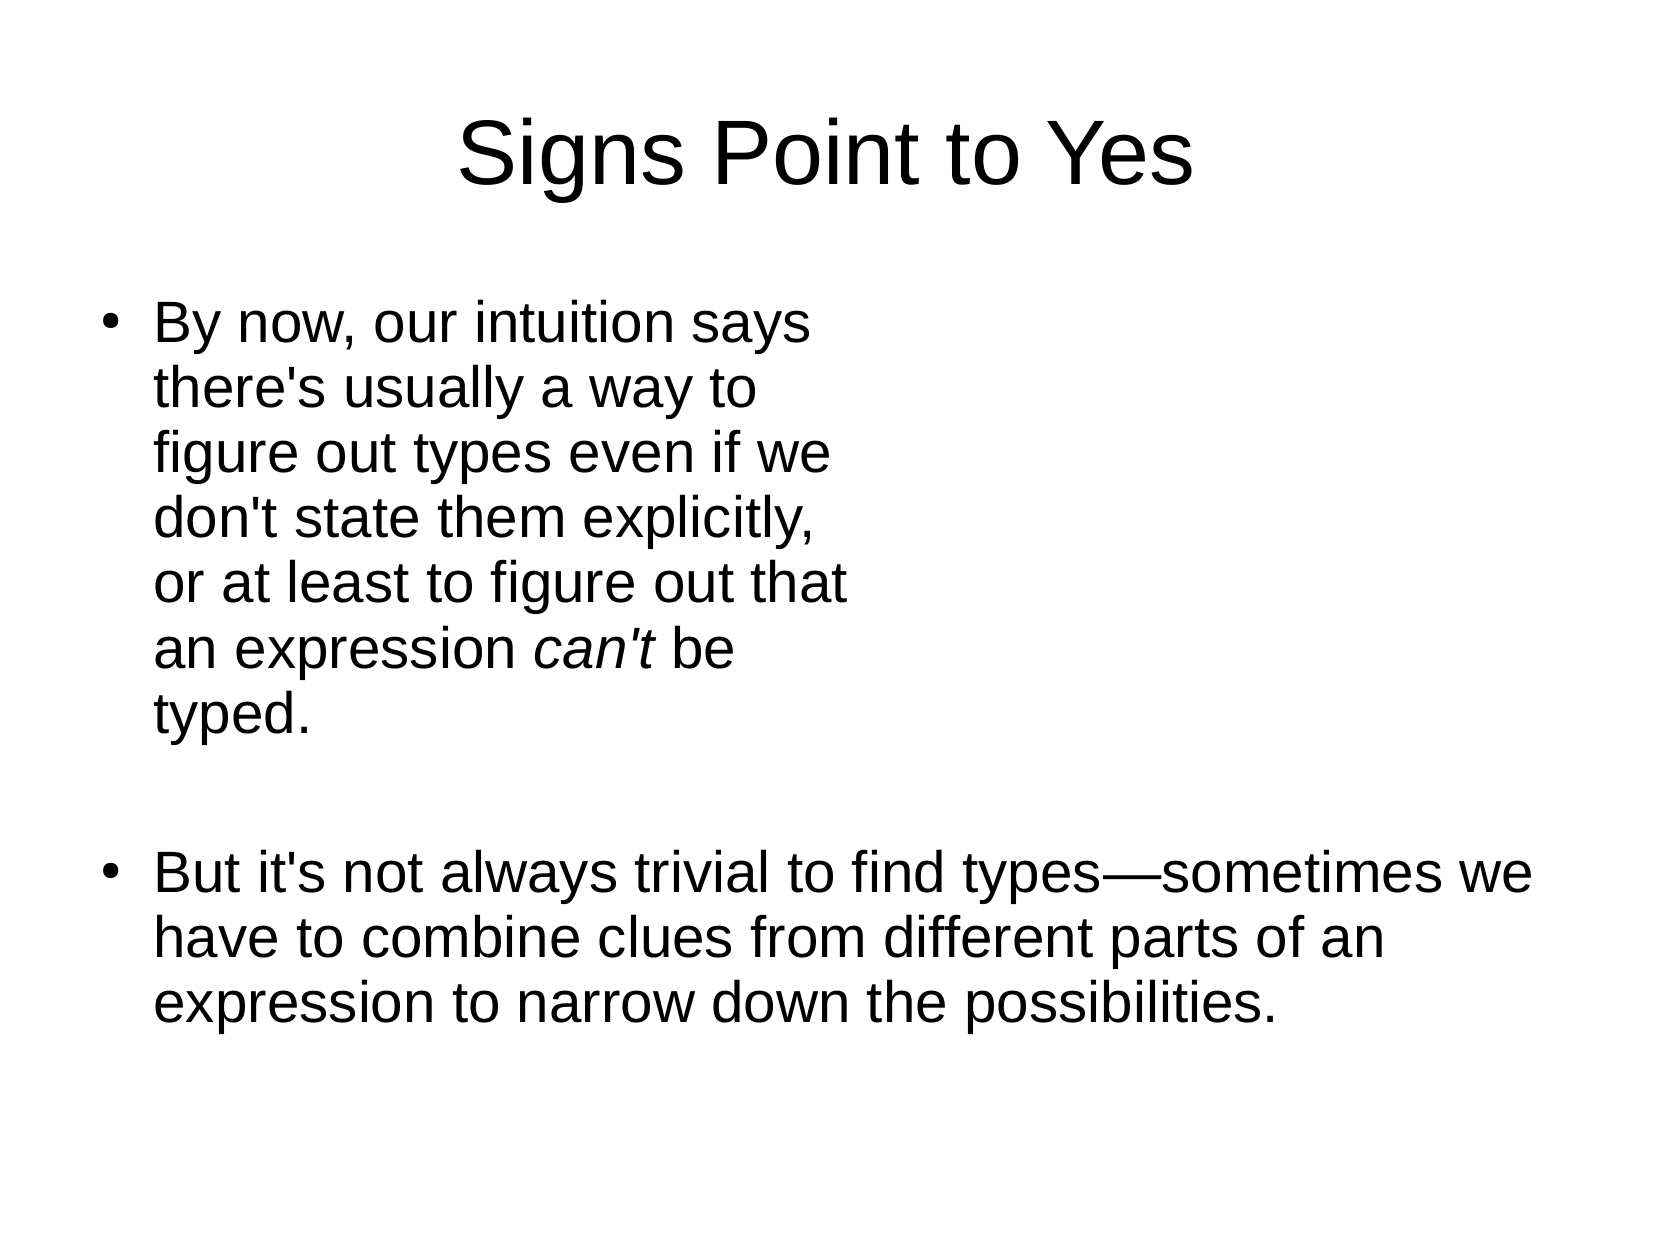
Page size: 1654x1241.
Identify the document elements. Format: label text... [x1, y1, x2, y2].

list By now, our intuition says there's usually a way to figure out types even if we don't state them explicitly, or at least to figure out that an expression can't be typed. [82, 290, 871, 766]
list But it's not always trivial to find types—sometimes we have to combine clues from different parts of an expression to narrow down the possibilities. [82, 840, 1606, 1089]
title Signs Point to Yes [82, 49, 1571, 257]
